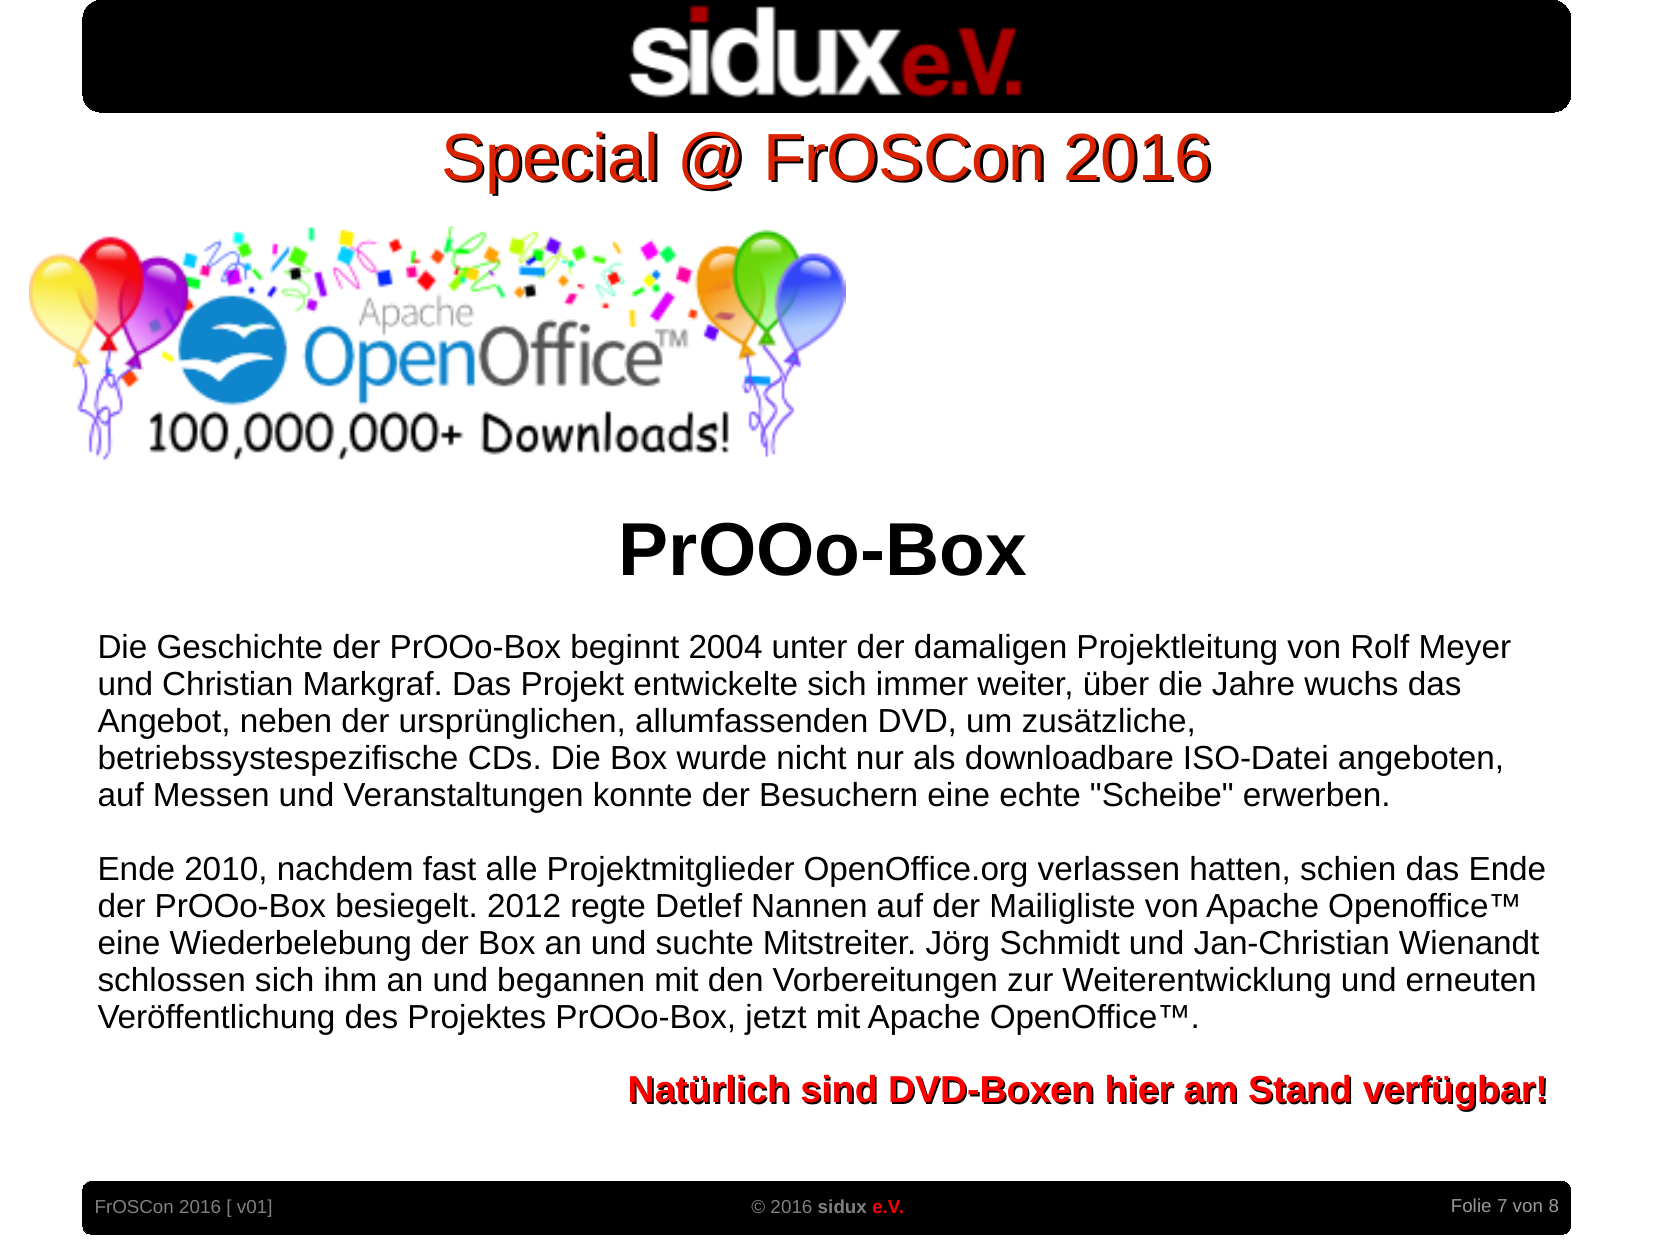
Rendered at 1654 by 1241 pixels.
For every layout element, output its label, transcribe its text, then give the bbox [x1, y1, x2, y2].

text_box Special @ FrOSCon 2016 [82, 112, 1571, 213]
picture [29, 226, 846, 462]
text_box PrOOo-Box Die Geschichte der PrOOo-Box beginnt 2004 unter der damaligen Projektleitung von Rolf Meyer und Christian Markgraf. Das Projekt entwickelte sich immer weiter, über die Jahre wuchs das Angebot, neben der ursprünglichen, allumfassenden DVD, um zusätzliche, betriebssystespezifische CDs. Die Box wurde nicht nur als downloadbare ISO-Datei angeboten, auf Messen und Veranstaltungen konnte der Besuchern eine echte "Scheibe" erwerben. Ende 2010, nachdem fast alle Projektmitglieder OpenOffice.org verlassen hatten, schien das Ende der PrOOo-Box besiegelt. 2012 regte Detlef Nannen auf der Mailigliste von Apache Openoffice™ eine Wiederbelebung der Box an und suchte Mitstreiter. Jörg Schmidt und Jan-Christian Wienandt schlossen sich ihm an und begannen mit den Vorbereitungen zur Weiterentwicklung und erneuten Veröffentlichung des Projektes PrOOo-Box, jetzt mit Apache OpenOffice™. Natürlich sind DVD-Boxen hier am Stand verfügbar! [82, 448, 1571, 1170]
picture [609, 0, 1028, 110]
